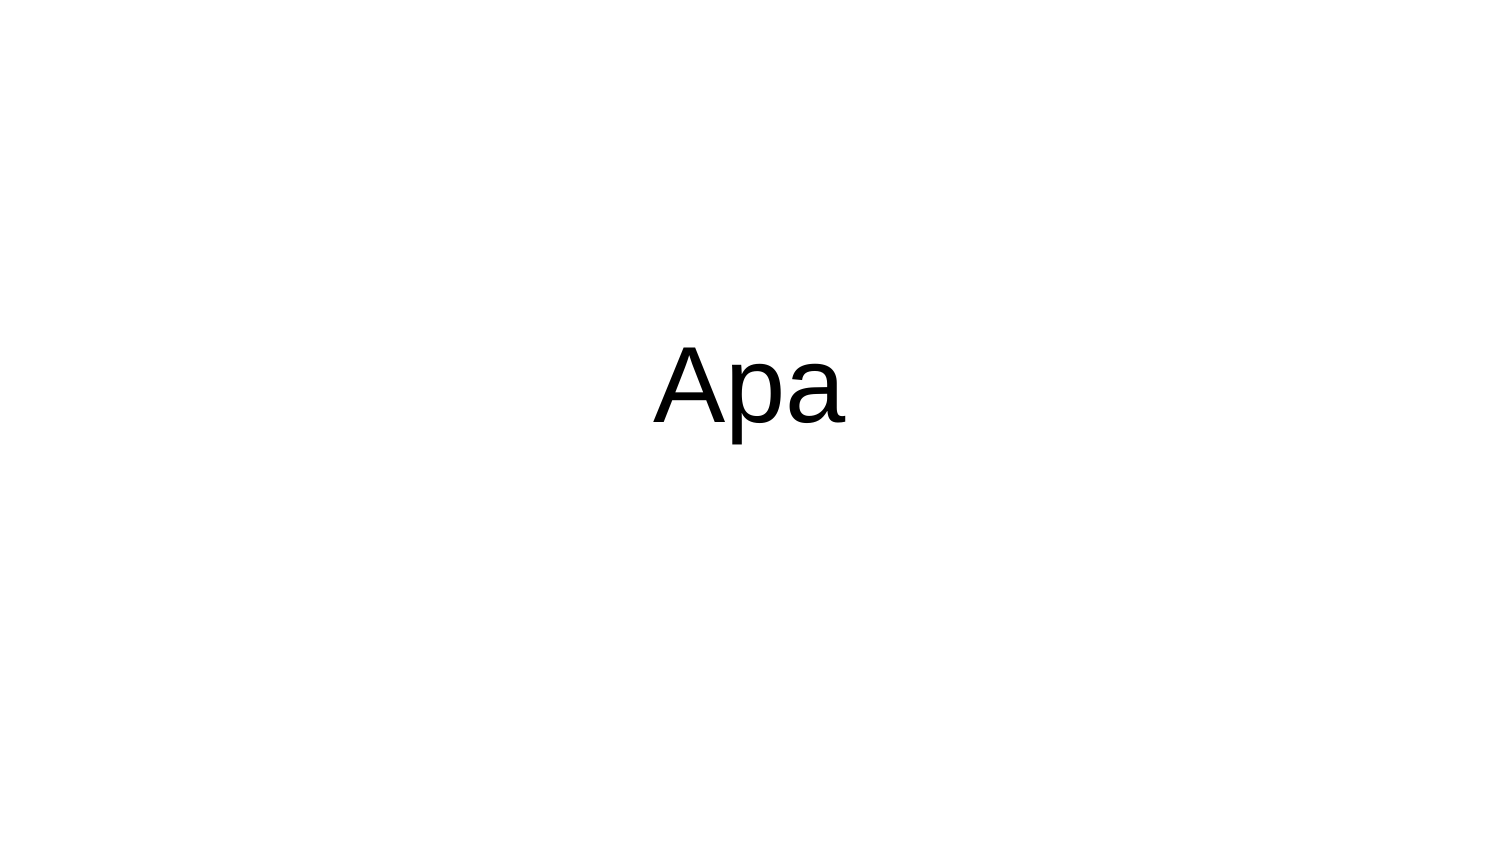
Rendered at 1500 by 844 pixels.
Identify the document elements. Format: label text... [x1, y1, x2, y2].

title Apa [51, 122, 1449, 459]
